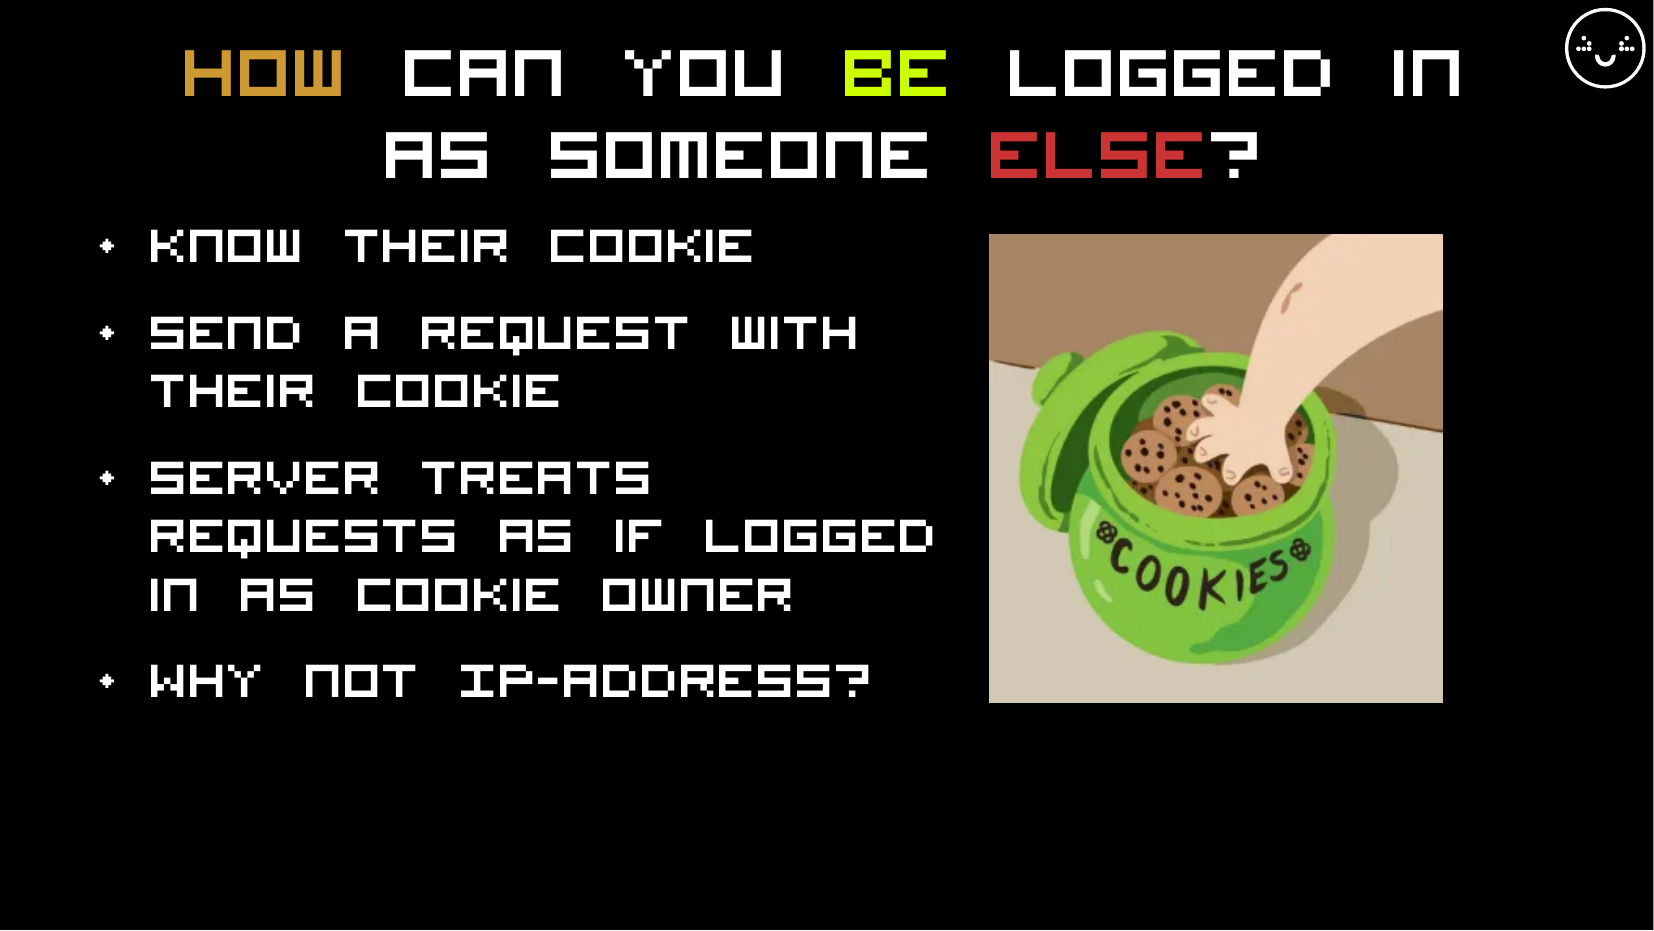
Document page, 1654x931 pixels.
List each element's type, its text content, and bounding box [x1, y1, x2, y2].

title How can you be logged in as someone else? [82, 32, 1571, 198]
list know their cookie Send a request with their cookie Server treats requests as if logged in as cookie owner Why not IP-address? [82, 217, 945, 758]
picture [989, 234, 1443, 704]
